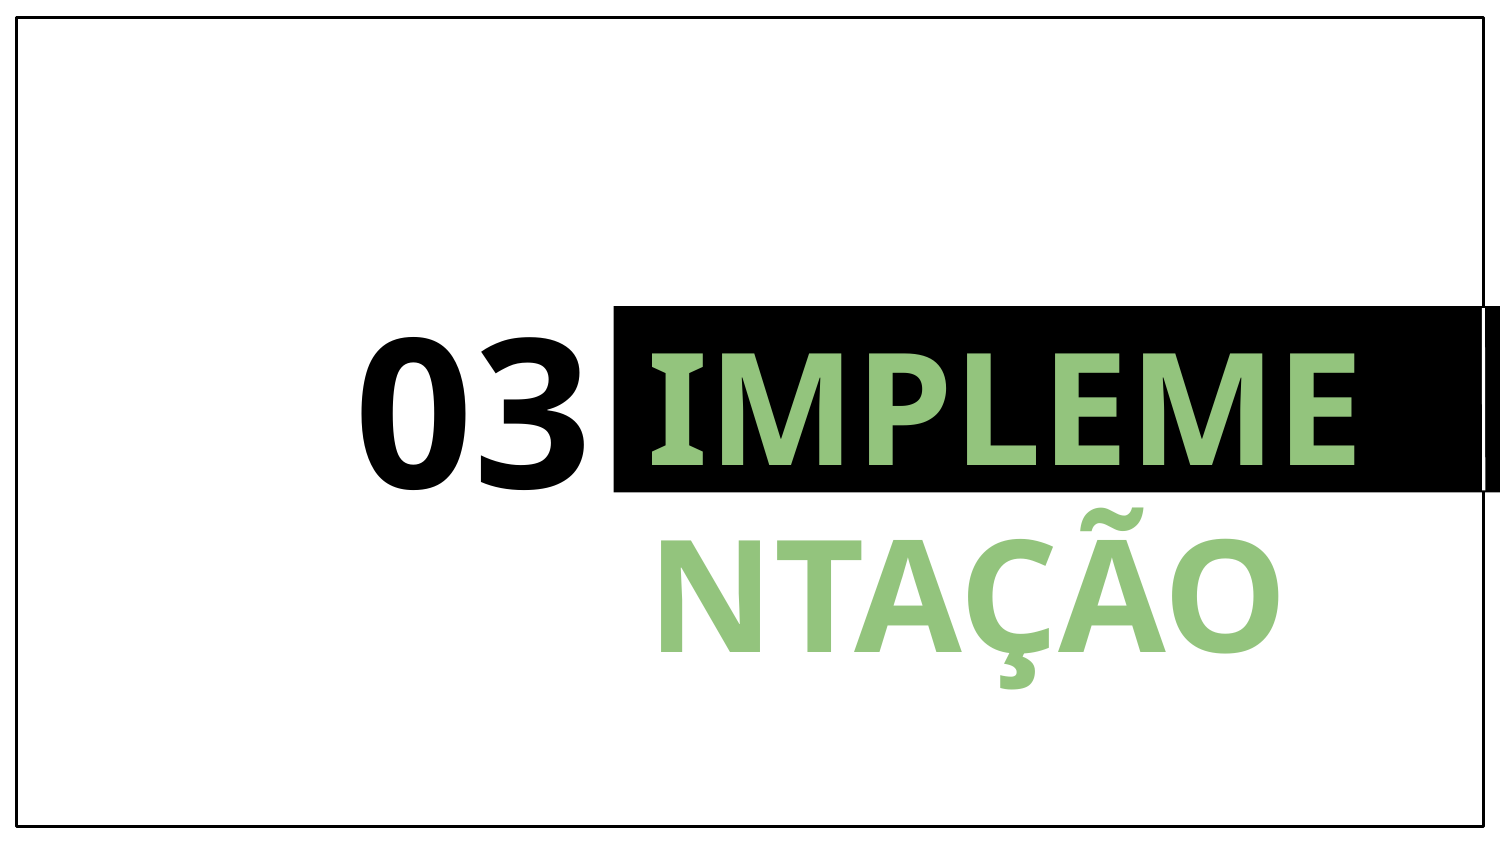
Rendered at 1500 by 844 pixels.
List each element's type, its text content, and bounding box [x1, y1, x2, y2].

title 03 [336, 328, 610, 482]
title IMPLEMENTAÇÃO [632, 293, 1484, 482]
